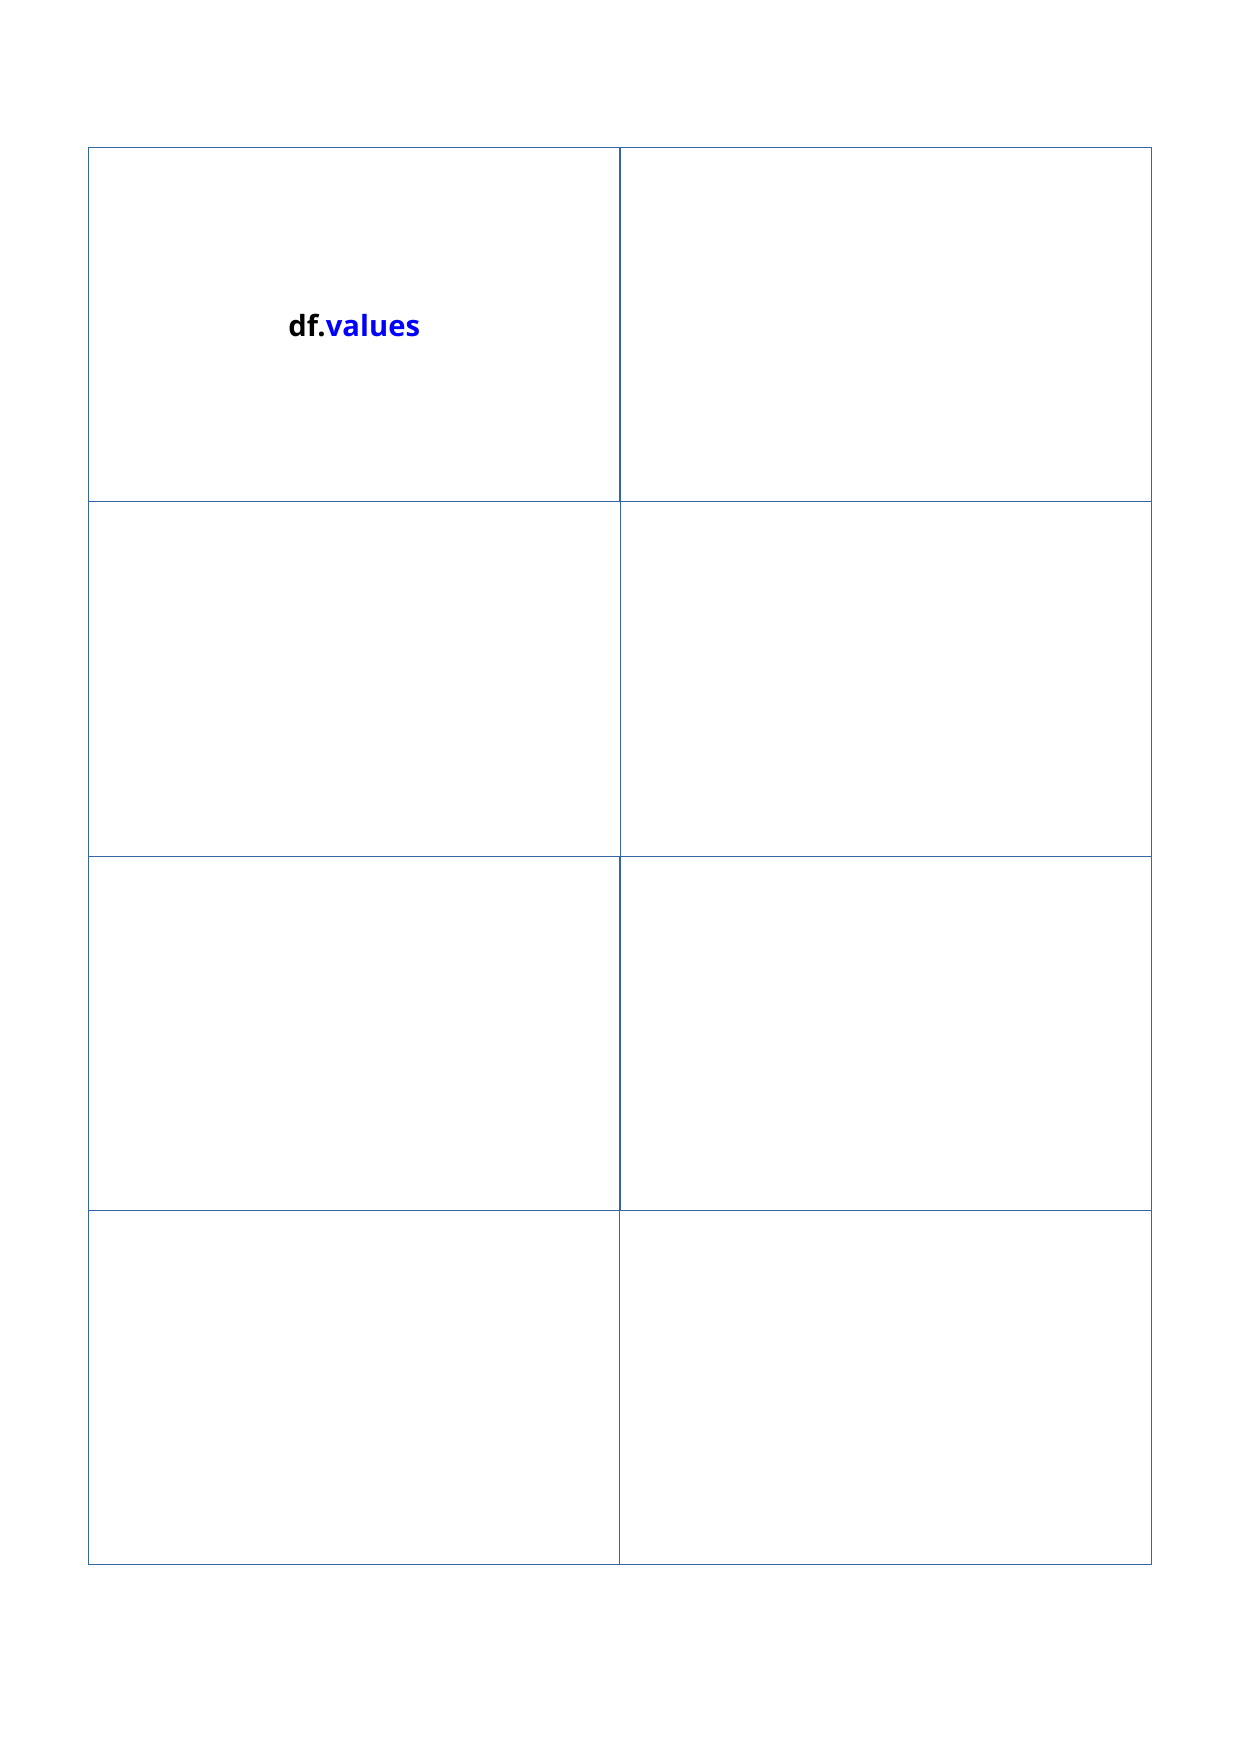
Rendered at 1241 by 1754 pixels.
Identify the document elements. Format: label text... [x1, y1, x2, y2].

text_box df.values [88, 147, 620, 501]
